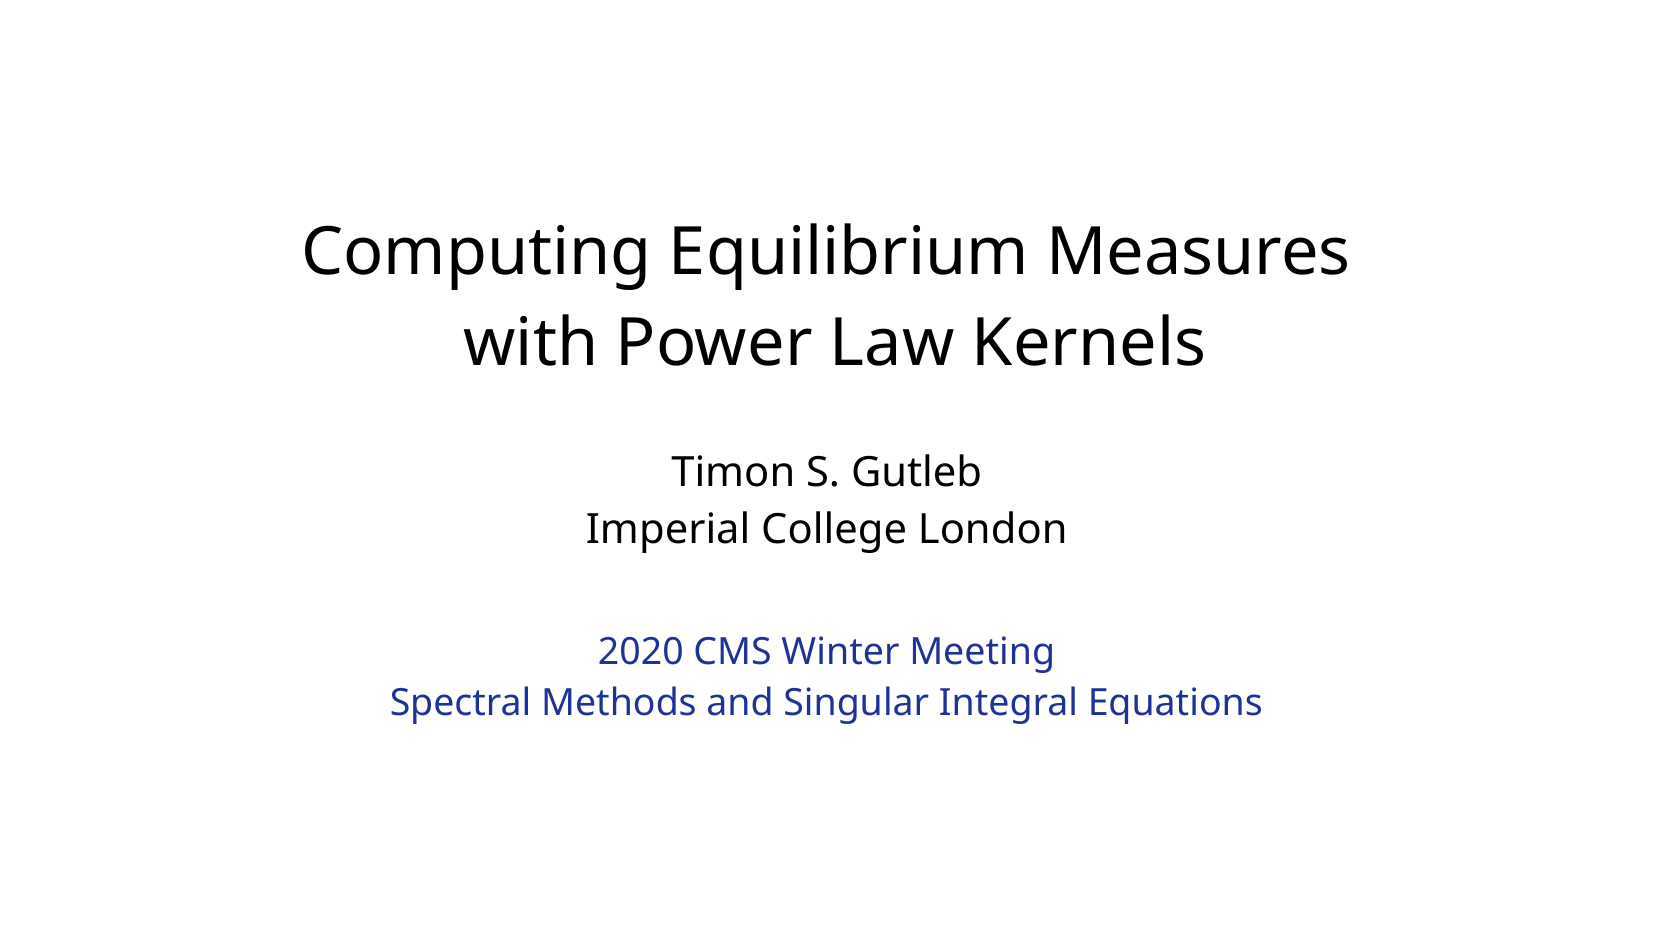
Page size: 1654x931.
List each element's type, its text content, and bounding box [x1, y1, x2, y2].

subtitle Computing Equilibrium Measures with Power Law Kernels Timon S. Gutleb Imperial College London 2020 CMS Winter Meeting Spectral Methods and Singular Integral Equations [82, 105, 1571, 825]
